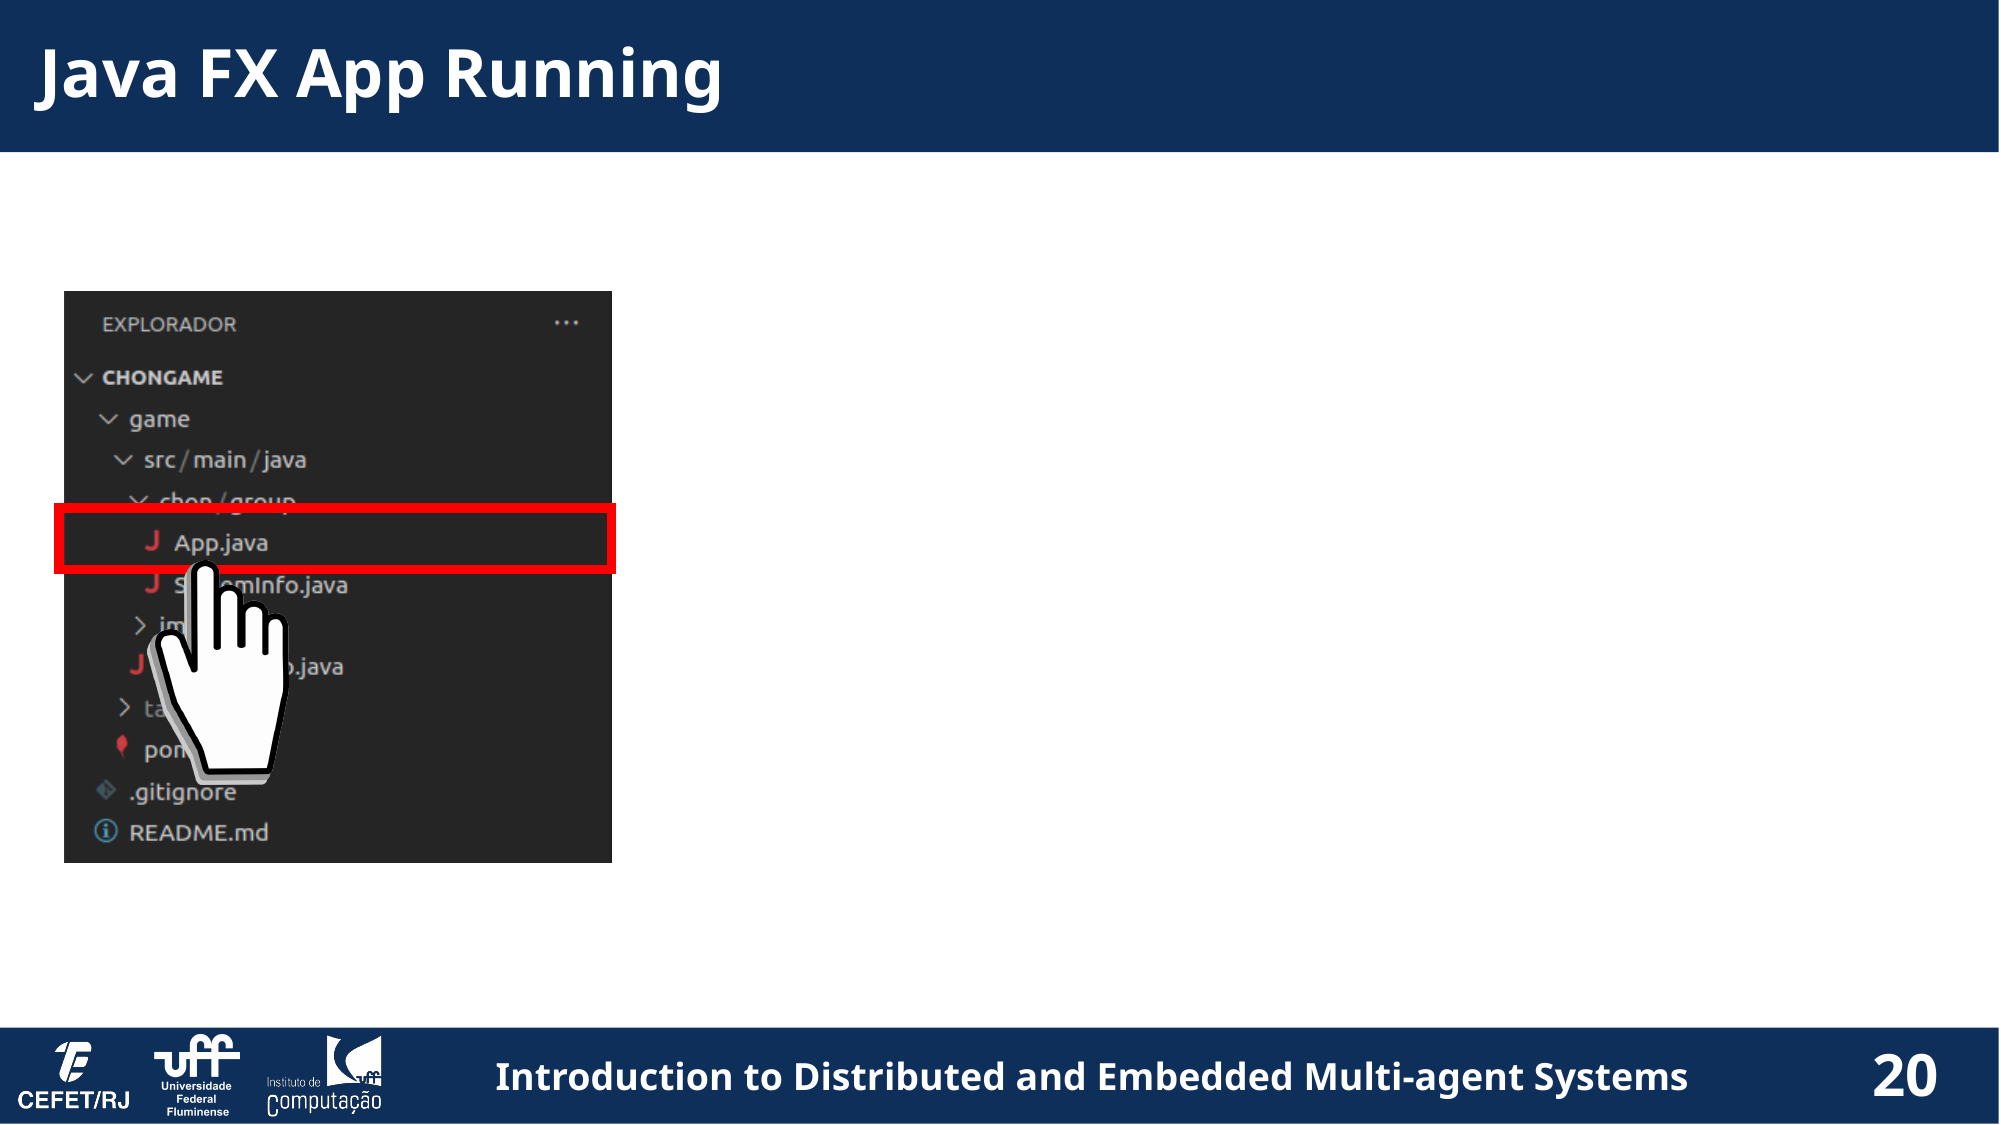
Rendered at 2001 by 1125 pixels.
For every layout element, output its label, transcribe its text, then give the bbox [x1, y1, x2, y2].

picture [18, 1021, 129, 1125]
picture [64, 291, 612, 503]
picture [265, 1033, 383, 1117]
picture [153, 1033, 241, 1121]
picture [64, 513, 612, 863]
text_box Java FX App Running [25, 23, 1999, 119]
